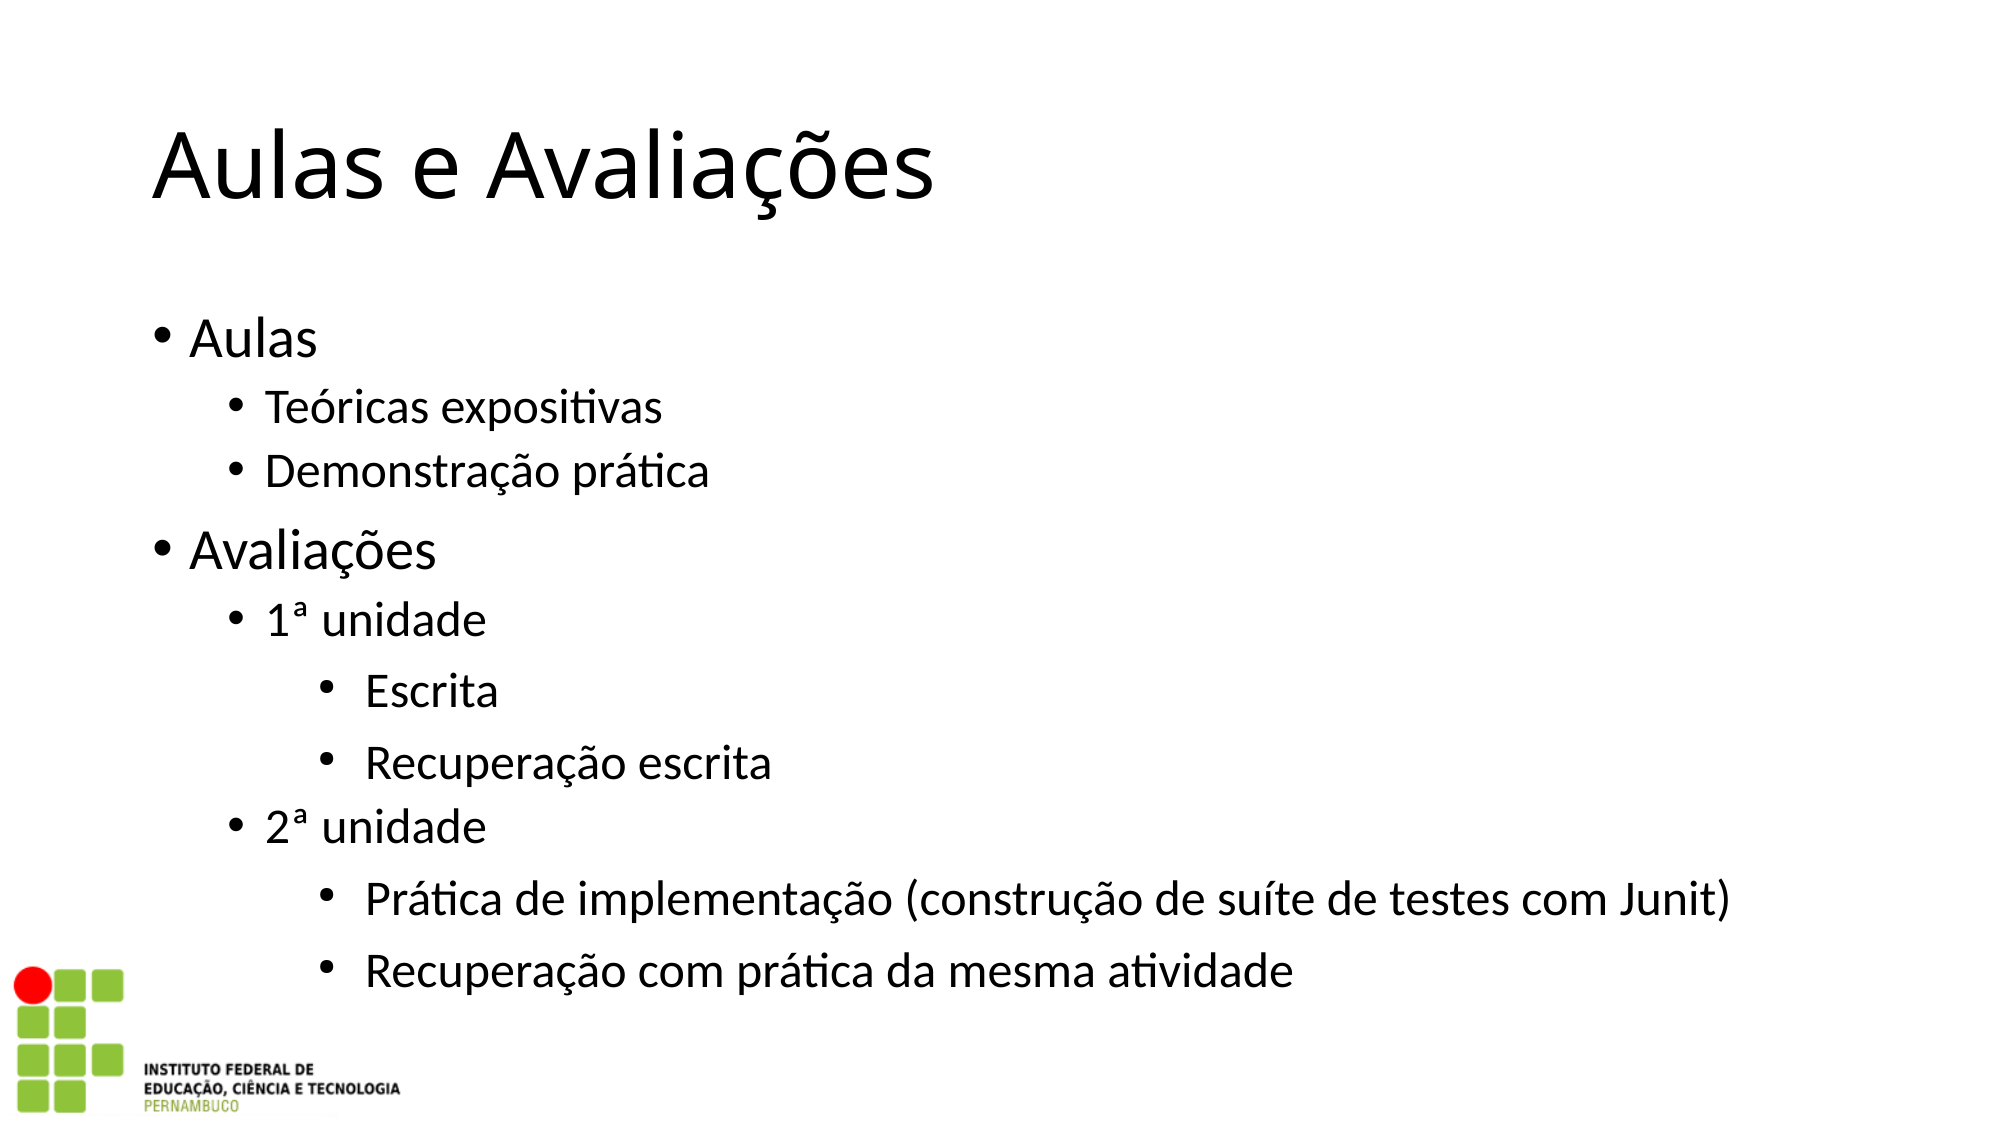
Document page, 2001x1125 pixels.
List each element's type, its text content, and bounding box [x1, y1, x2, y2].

picture [5, 959, 408, 1118]
title Aulas e Avaliações [137, 59, 1863, 278]
list Aulas Teóricas expositivas Demonstração prática Avaliações 1ª unidade Escrita Recuperação escrita 2ª unidade Prática de implementação (construção de suíte de testes com Junit) Recuperação com prática da mesma atividade [137, 299, 1863, 1014]
